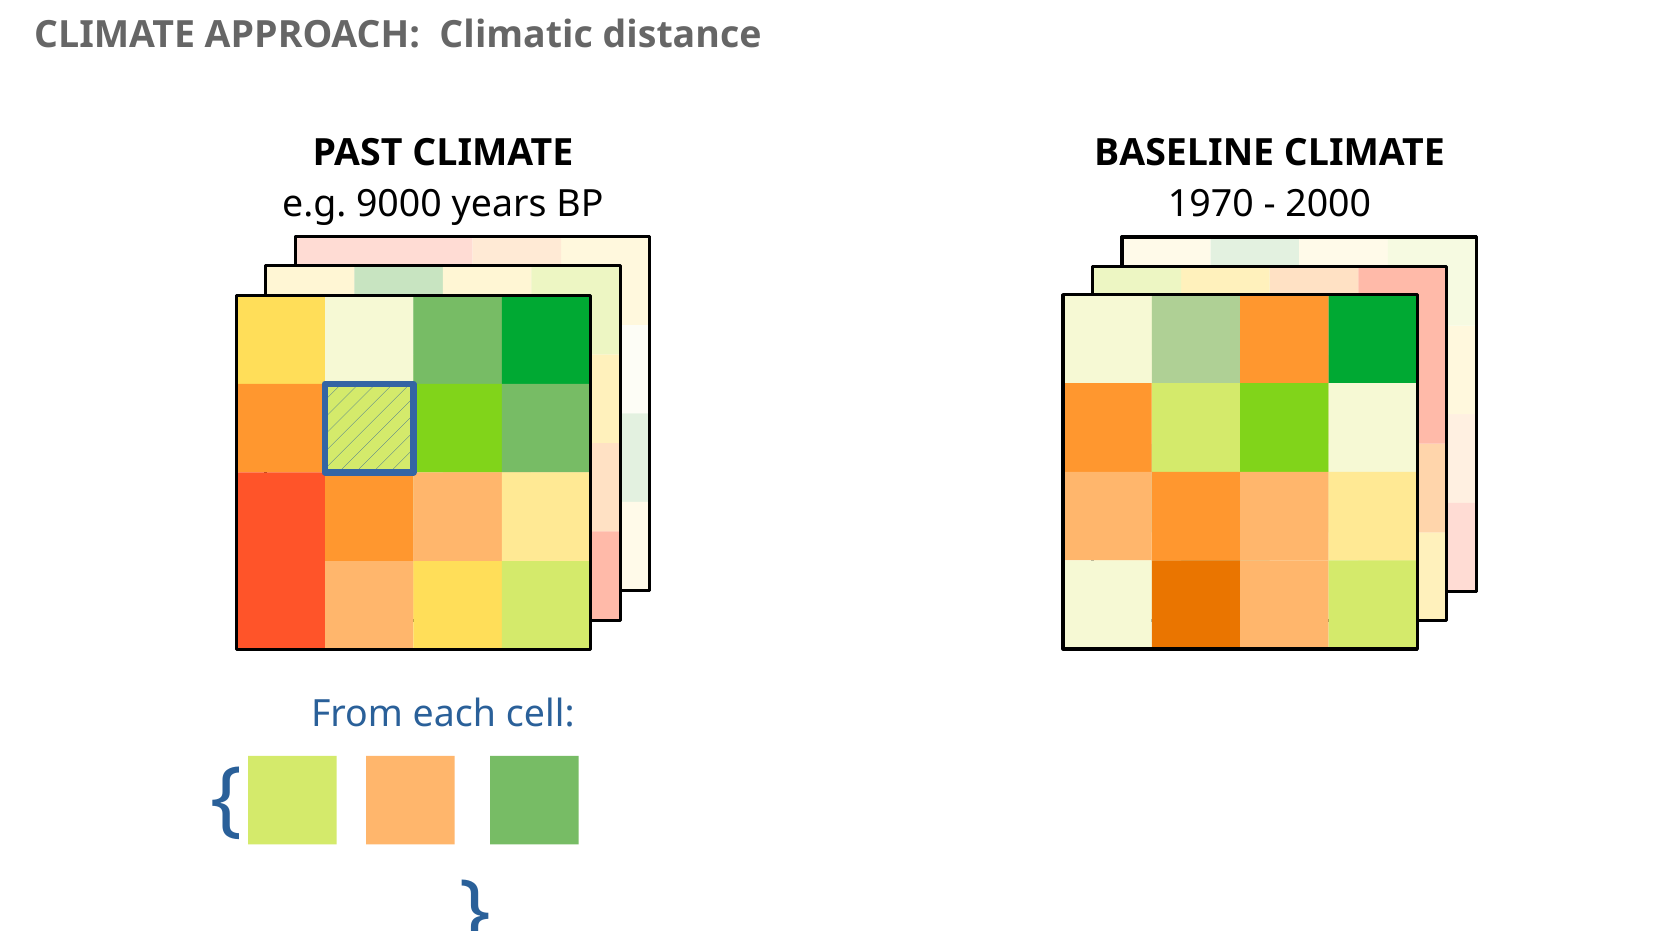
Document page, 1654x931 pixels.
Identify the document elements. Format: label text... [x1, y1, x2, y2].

text_box [238, 297, 589, 648]
text_box [1122, 237, 1477, 592]
text_box [267, 267, 619, 619]
text_box [366, 755, 455, 845]
text_box [1065, 296, 1416, 647]
text_box PAST CLIMATE e.g. 9000 years BP [236, 118, 650, 235]
text_box [490, 755, 579, 845]
text_box BASELINE CLIMATE 1970 - 2000 [1062, 118, 1477, 236]
text_box [248, 755, 337, 845]
text_box [295, 236, 650, 591]
text_box [1094, 268, 1445, 619]
text_box From each cell: { ; ; … } [147, 679, 739, 916]
text_box CLIMATE APPROACH: Climatic distance [0, 0, 1654, 117]
